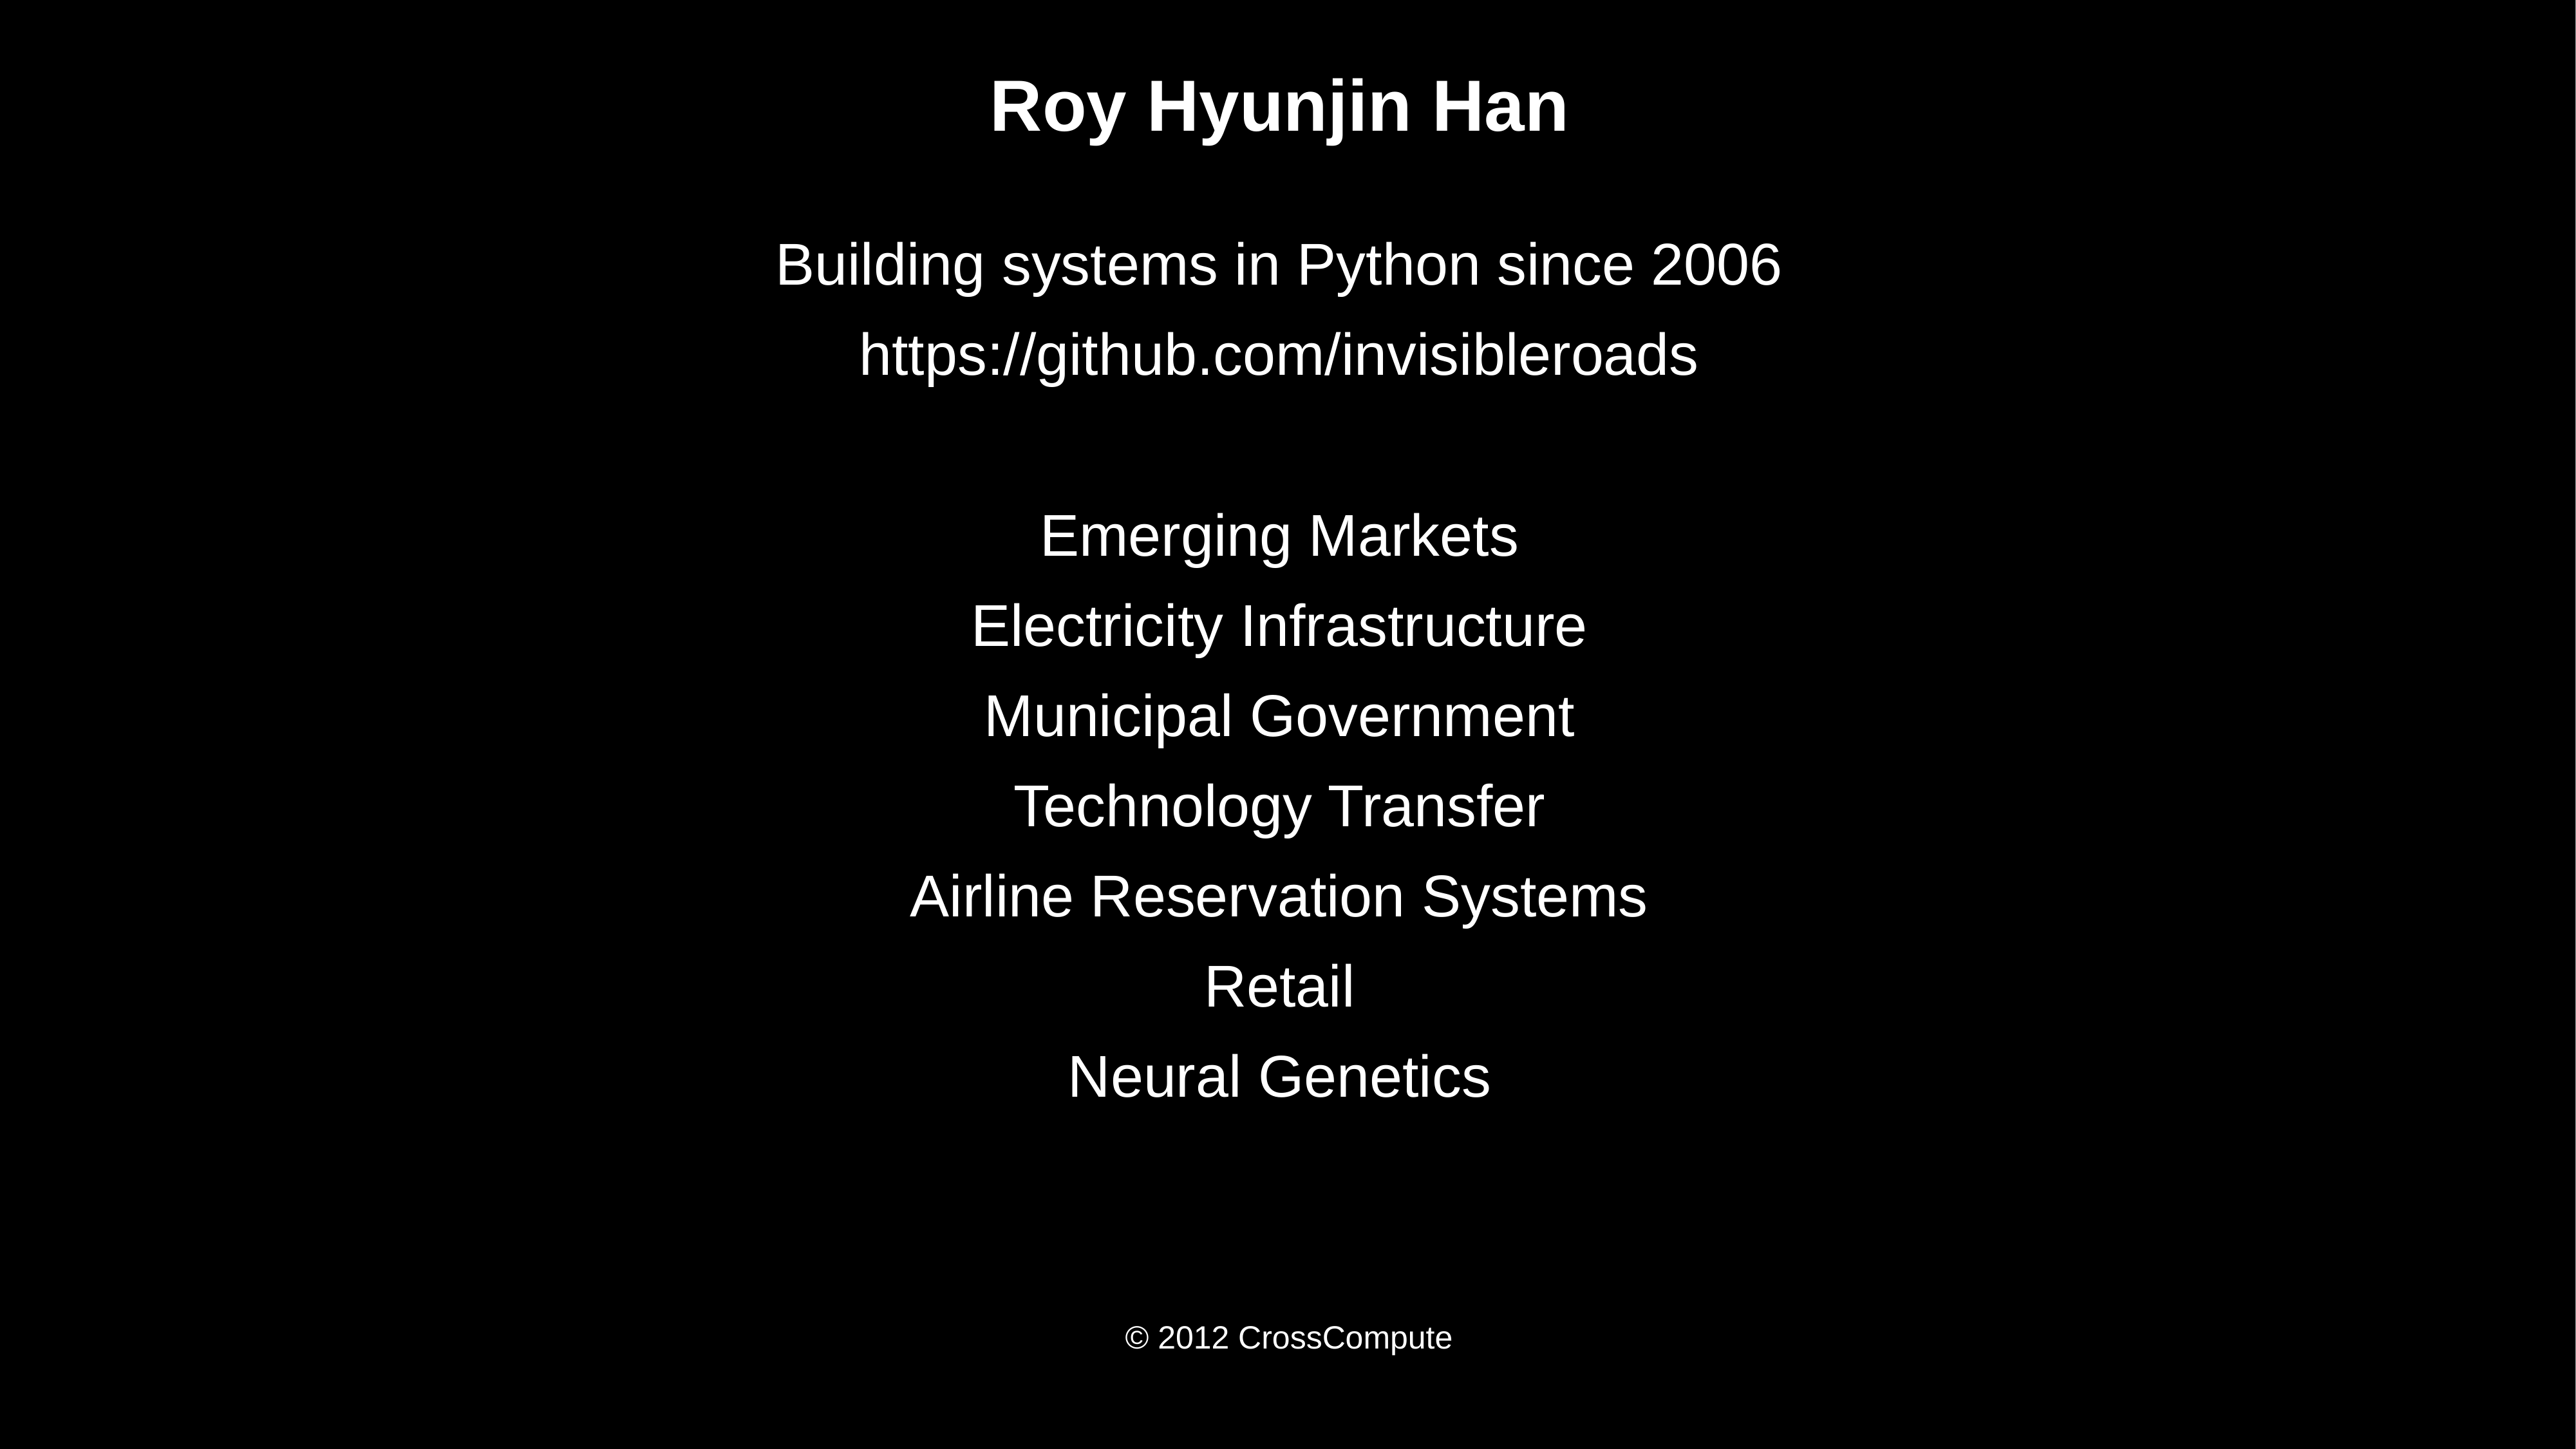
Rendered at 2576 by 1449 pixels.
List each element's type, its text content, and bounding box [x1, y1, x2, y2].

list Building systems in Python since 2006 https://github.com/invisibleroads Emerging Markets Electricity Infrastructure Municipal Government Technology Transfer Airline Reservation Systems Retail Neural Genetics [72, 231, 2488, 1247]
title Roy Hyunjin Han [72, 19, 2488, 193]
